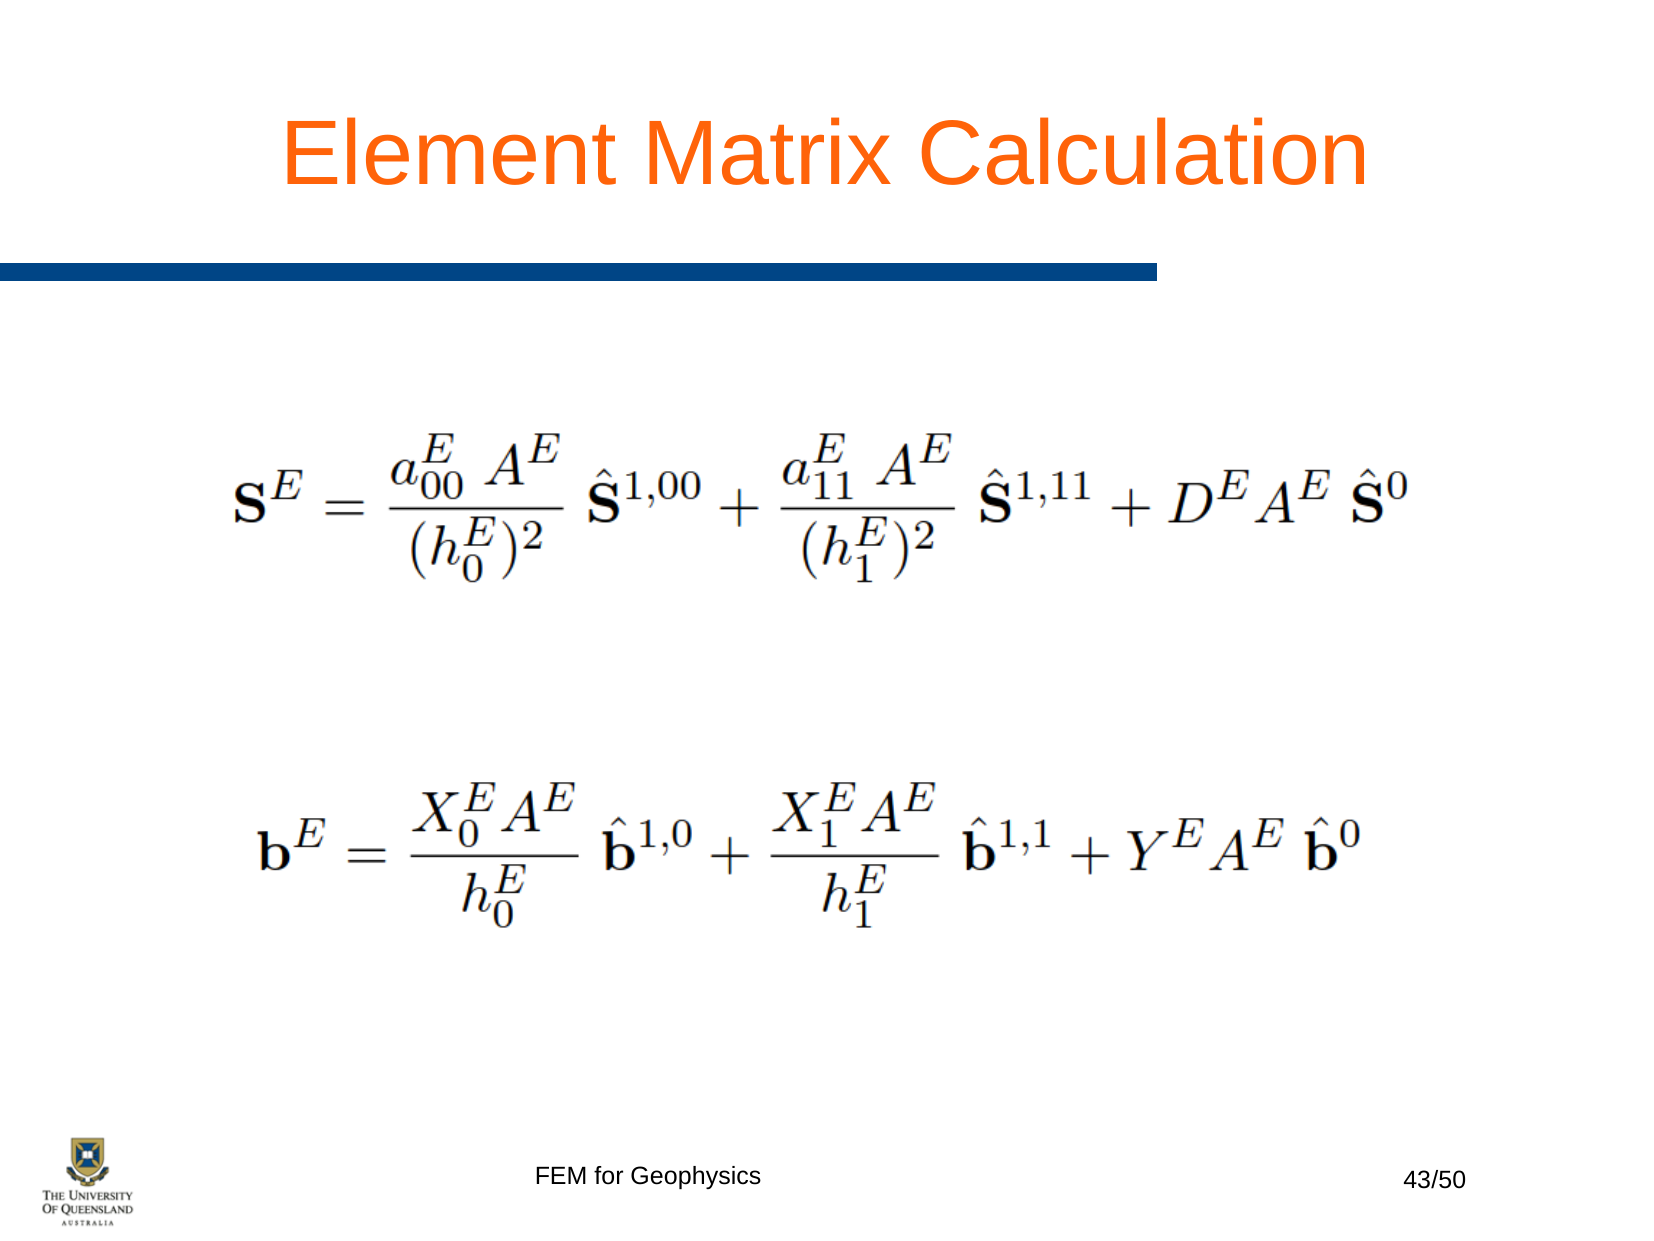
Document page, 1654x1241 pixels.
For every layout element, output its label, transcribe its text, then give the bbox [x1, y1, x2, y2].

title Element Matrix Calculation [82, 49, 1571, 257]
picture [179, 387, 1503, 614]
picture [35, 1133, 142, 1235]
picture [182, 735, 1487, 958]
